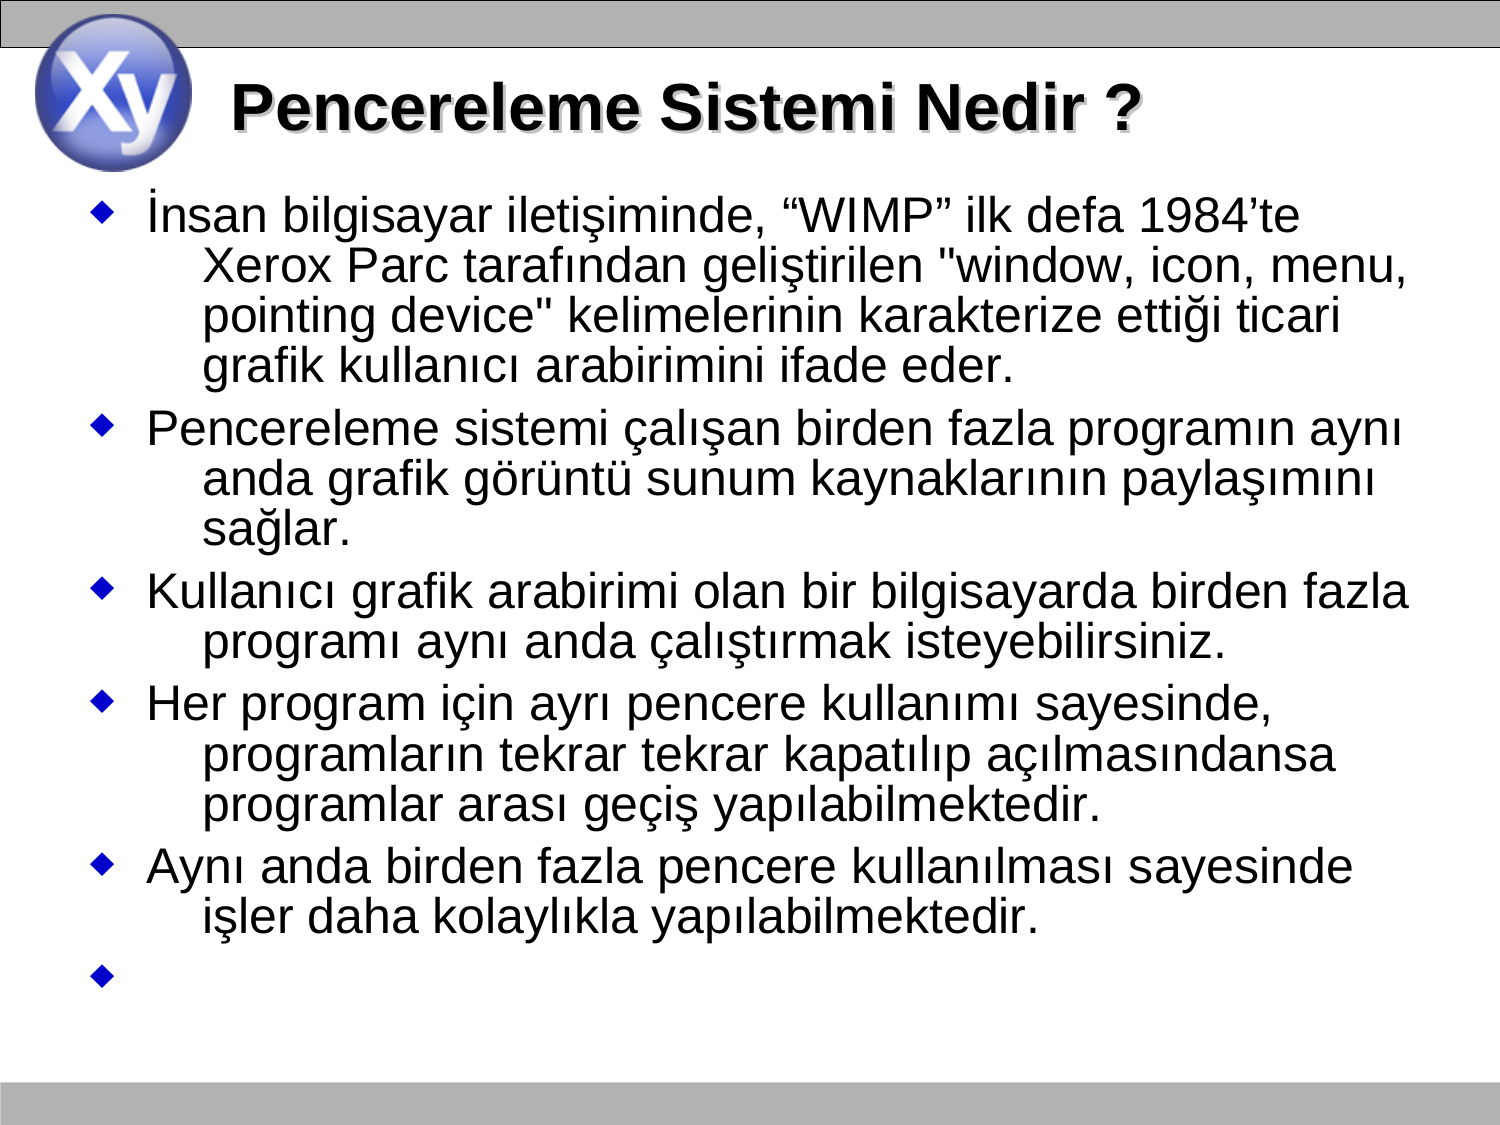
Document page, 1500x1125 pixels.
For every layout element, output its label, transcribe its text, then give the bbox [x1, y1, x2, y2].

picture [35, 14, 192, 172]
list İnsan bilgisayar iletişiminde, “WIMP” ilk defa 1984’te Xerox Parc tarafından geliştirilen "window, icon, menu, pointing device" kelimelerinin karakterize ettiği ticari grafik kullanıcı arabirimini ifade eder. Pencereleme sistemi çalışan birden fazla programın aynı anda grafik görüntü sunum kaynaklarının paylaşımını sağlar. Kullanıcı grafik arabirimi olan bir bilgisayarda birden fazla programı aynı anda çalıştırmak isteyebilirsiniz. Her program için ayrı pencere kullanımı sayesinde, programların tekrar tekrar kapatılıp açılmasındansa programlar arası geçiş yapılabilmektedir. Aynı anda birden fazla pencere kullanılması sayesinde işler daha kolaylıkla yapılabilmektedir. [75, 184, 1426, 1038]
title Pencereleme Sistemi Nedir ? [215, 27, 1427, 153]
